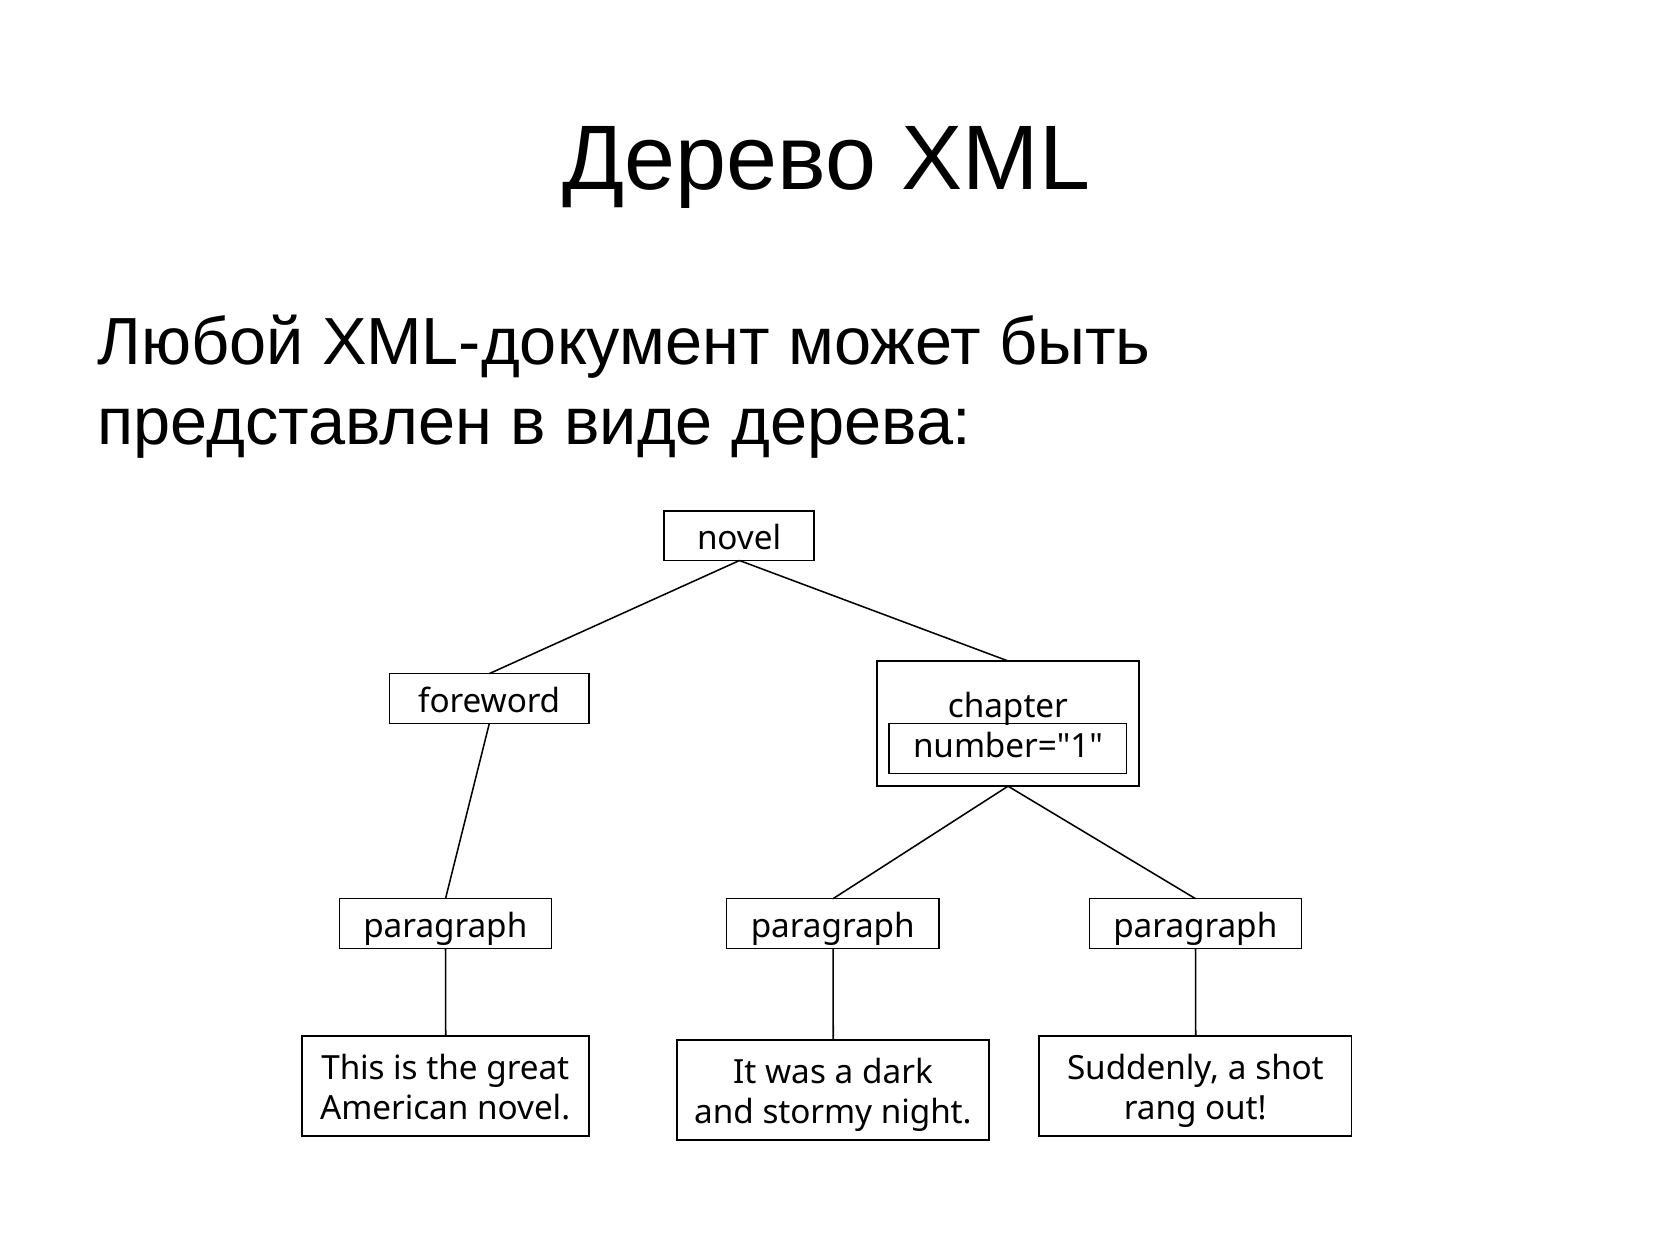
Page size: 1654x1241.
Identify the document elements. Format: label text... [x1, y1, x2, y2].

text_box Suddenly, a shot rang out! [1039, 1036, 1352, 1137]
list Любой XML-документ может быть представлен в виде дерева: [82, 290, 1571, 1010]
text_box This is the great American novel. [301, 1036, 590, 1137]
title Дерево XML [82, 49, 1571, 257]
text_box It was a dark and stormy night. [676, 1039, 990, 1140]
